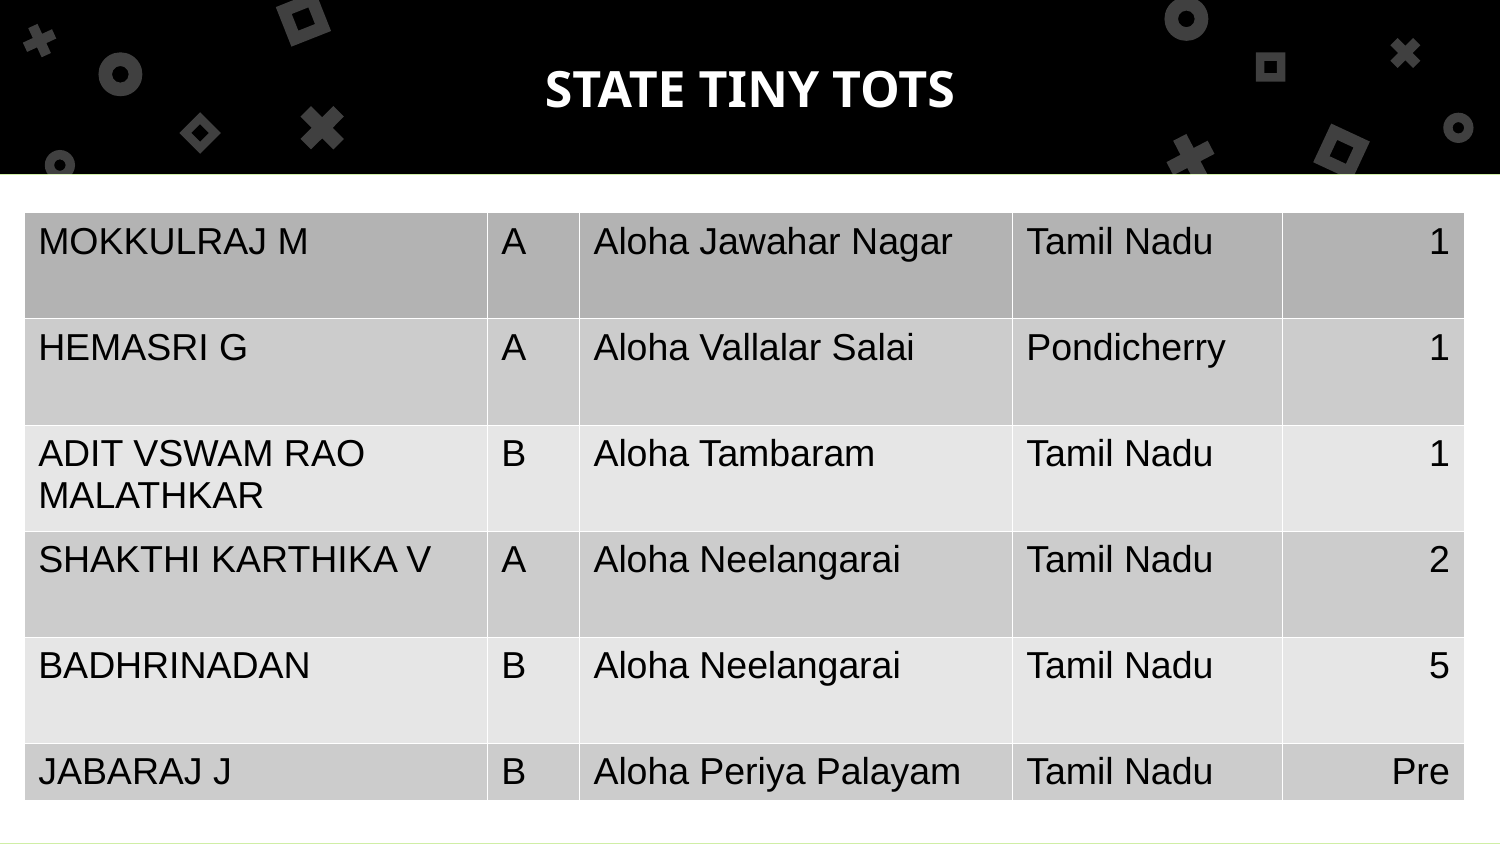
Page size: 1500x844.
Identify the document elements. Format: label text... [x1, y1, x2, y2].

table_cell 5 [1283, 638, 1464, 743]
table_cell B [488, 638, 579, 743]
table_cell B [488, 426, 579, 531]
table_header 1 [1283, 213, 1464, 318]
table_cell Aloha Vallalar Salai [580, 319, 1012, 425]
table_header Aloha Jawahar Nagar [580, 213, 1012, 318]
table_header A [488, 213, 579, 318]
table_cell B [488, 744, 579, 800]
table_cell Aloha Neelangarai [580, 532, 1012, 637]
table_cell Aloha Neelangarai [580, 638, 1012, 743]
table_cell Tamil Nadu [1013, 638, 1282, 743]
table_header MOKKULRAJ M [25, 213, 487, 318]
table_cell JABARAJ J [25, 744, 487, 800]
table_cell Aloha Periya Palayam [580, 744, 1012, 800]
table_header Tamil Nadu [1013, 213, 1282, 318]
table_cell A [488, 532, 579, 637]
table_cell A [488, 319, 579, 425]
table_cell Aloha Tambaram [580, 426, 1012, 531]
table_cell 2 [1283, 532, 1464, 637]
table_cell BADHRINADAN [25, 638, 487, 743]
table_cell Tamil Nadu [1013, 426, 1282, 531]
text_box STATE TINY TOTS [75, 0, 1425, 175]
table_cell ADIT VSWAM RAO MALATHKAR [25, 426, 487, 531]
table_cell Tamil Nadu [1013, 532, 1282, 637]
table_cell SHAKTHI KARTHIKA V [25, 532, 487, 637]
table_cell HEMASRI G [25, 319, 487, 425]
table_cell Pre [1283, 744, 1464, 800]
table_cell Pondicherry [1013, 319, 1282, 425]
table_cell Tamil Nadu [1013, 744, 1282, 800]
table_cell 1 [1283, 319, 1464, 425]
table_cell 1 [1283, 426, 1464, 531]
